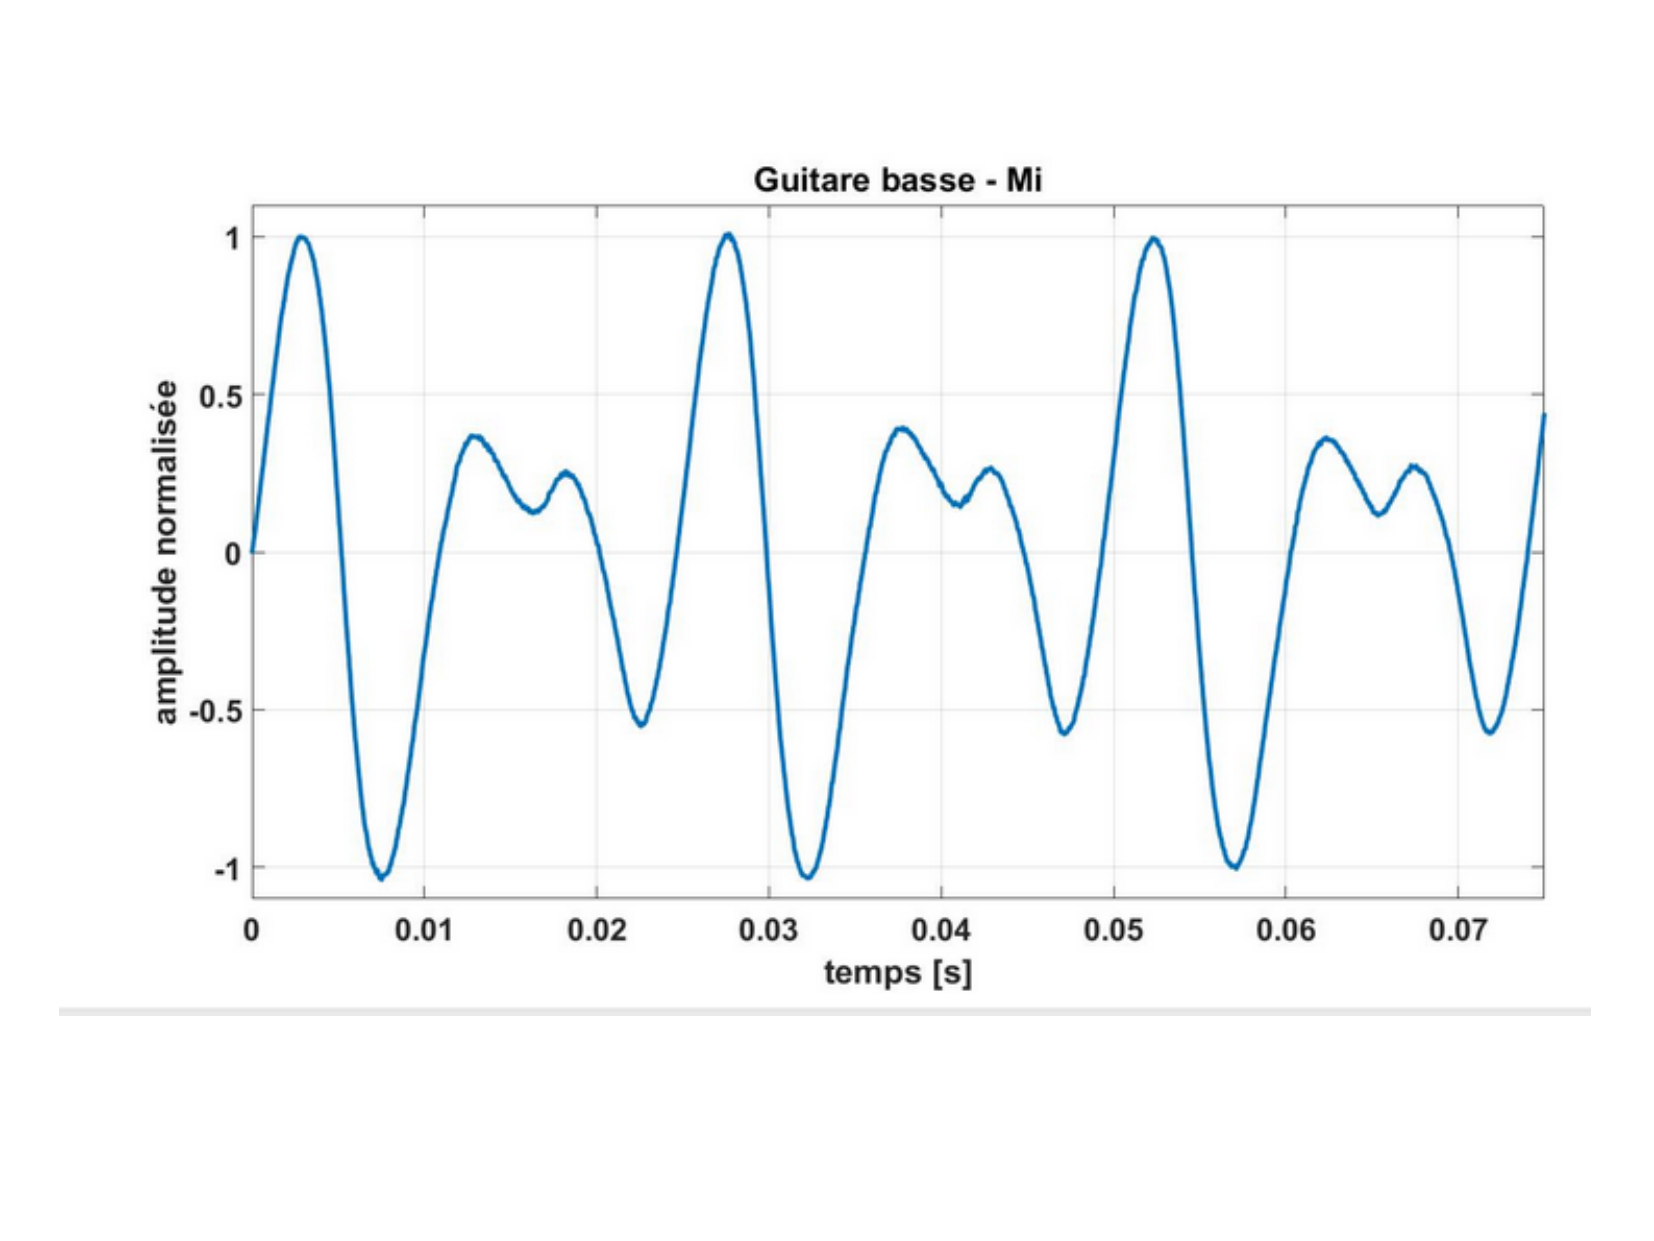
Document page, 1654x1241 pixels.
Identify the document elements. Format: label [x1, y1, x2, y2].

picture [59, 140, 1591, 1016]
